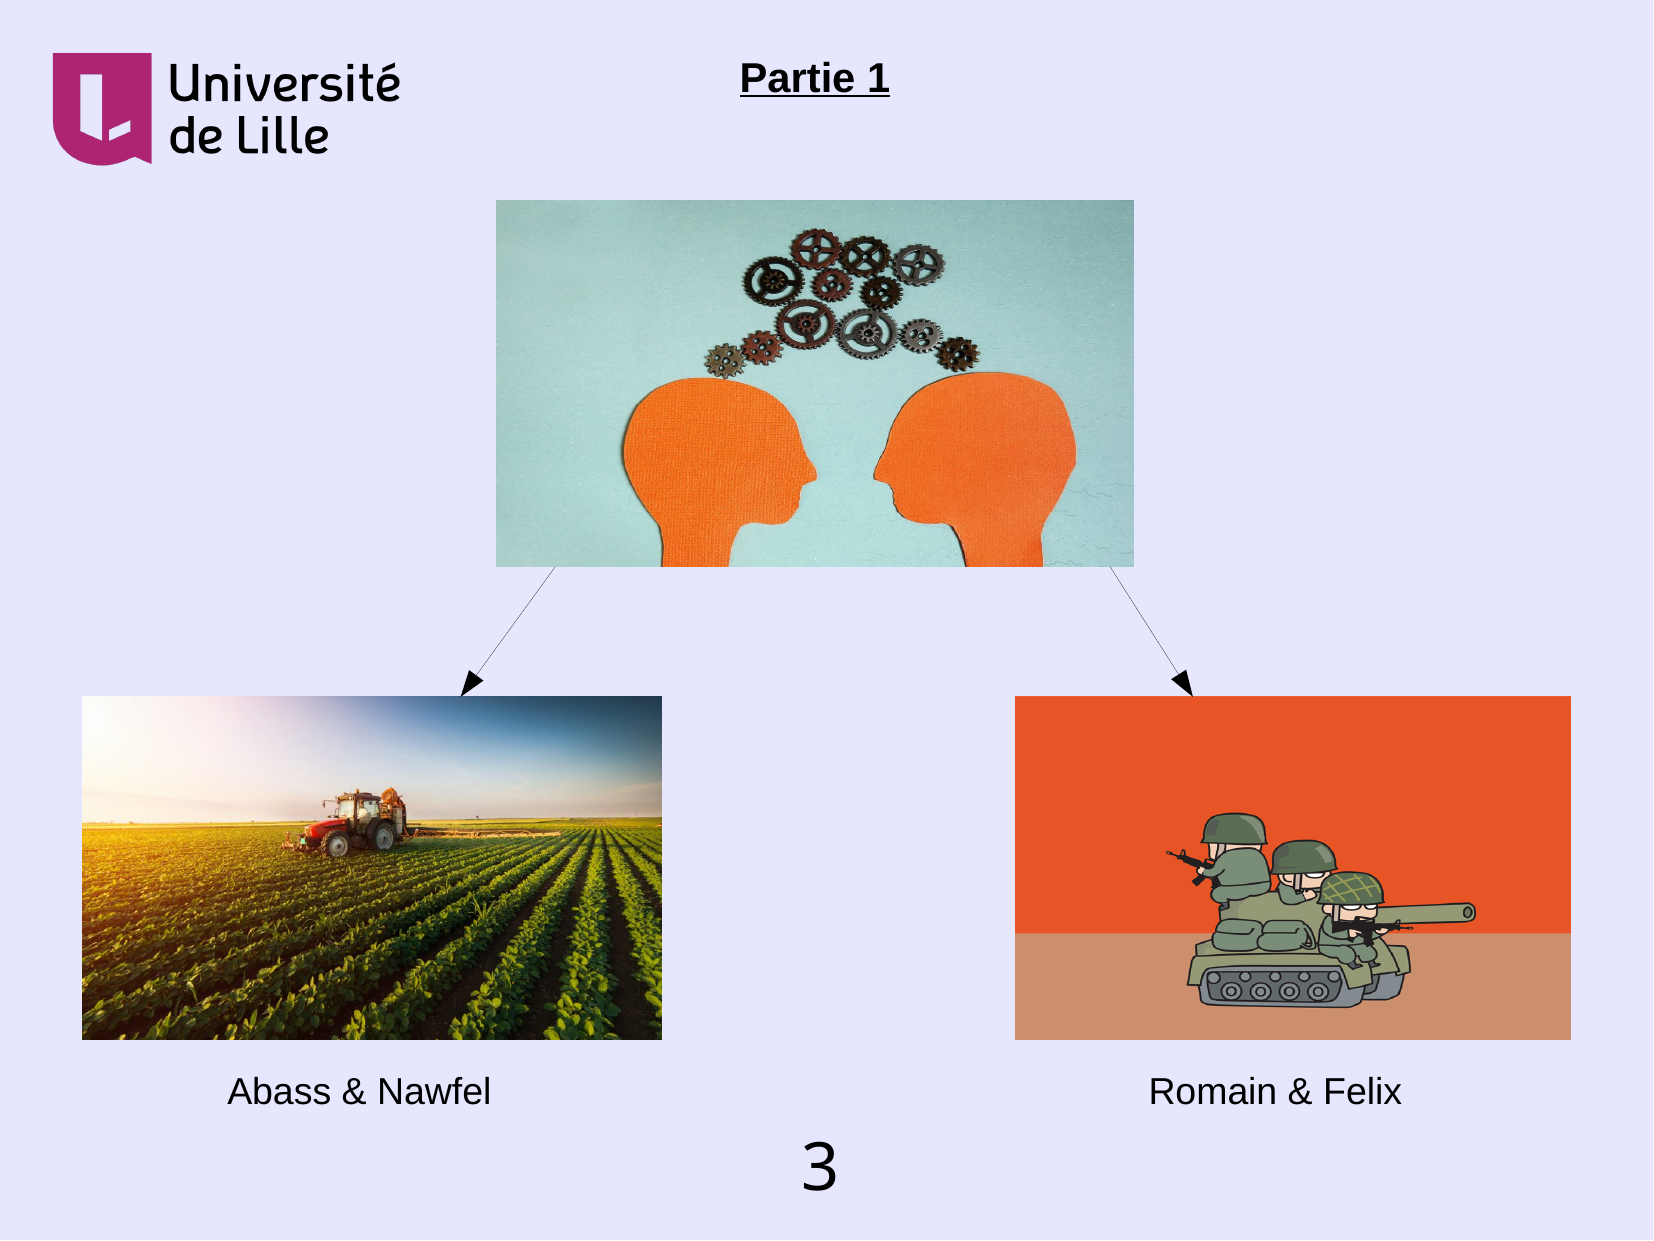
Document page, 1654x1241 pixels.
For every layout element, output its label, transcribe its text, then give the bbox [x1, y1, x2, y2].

text_box Abass & Nawfel [212, 1062, 508, 1123]
picture [82, 696, 662, 1040]
picture [496, 200, 1134, 567]
picture [1015, 696, 1571, 1040]
footer 3 [541, 1130, 1100, 1197]
text_box Romain & Felix [1133, 1062, 1418, 1123]
text_box Partie 1 [614, 47, 1016, 120]
picture [3, 5, 449, 213]
